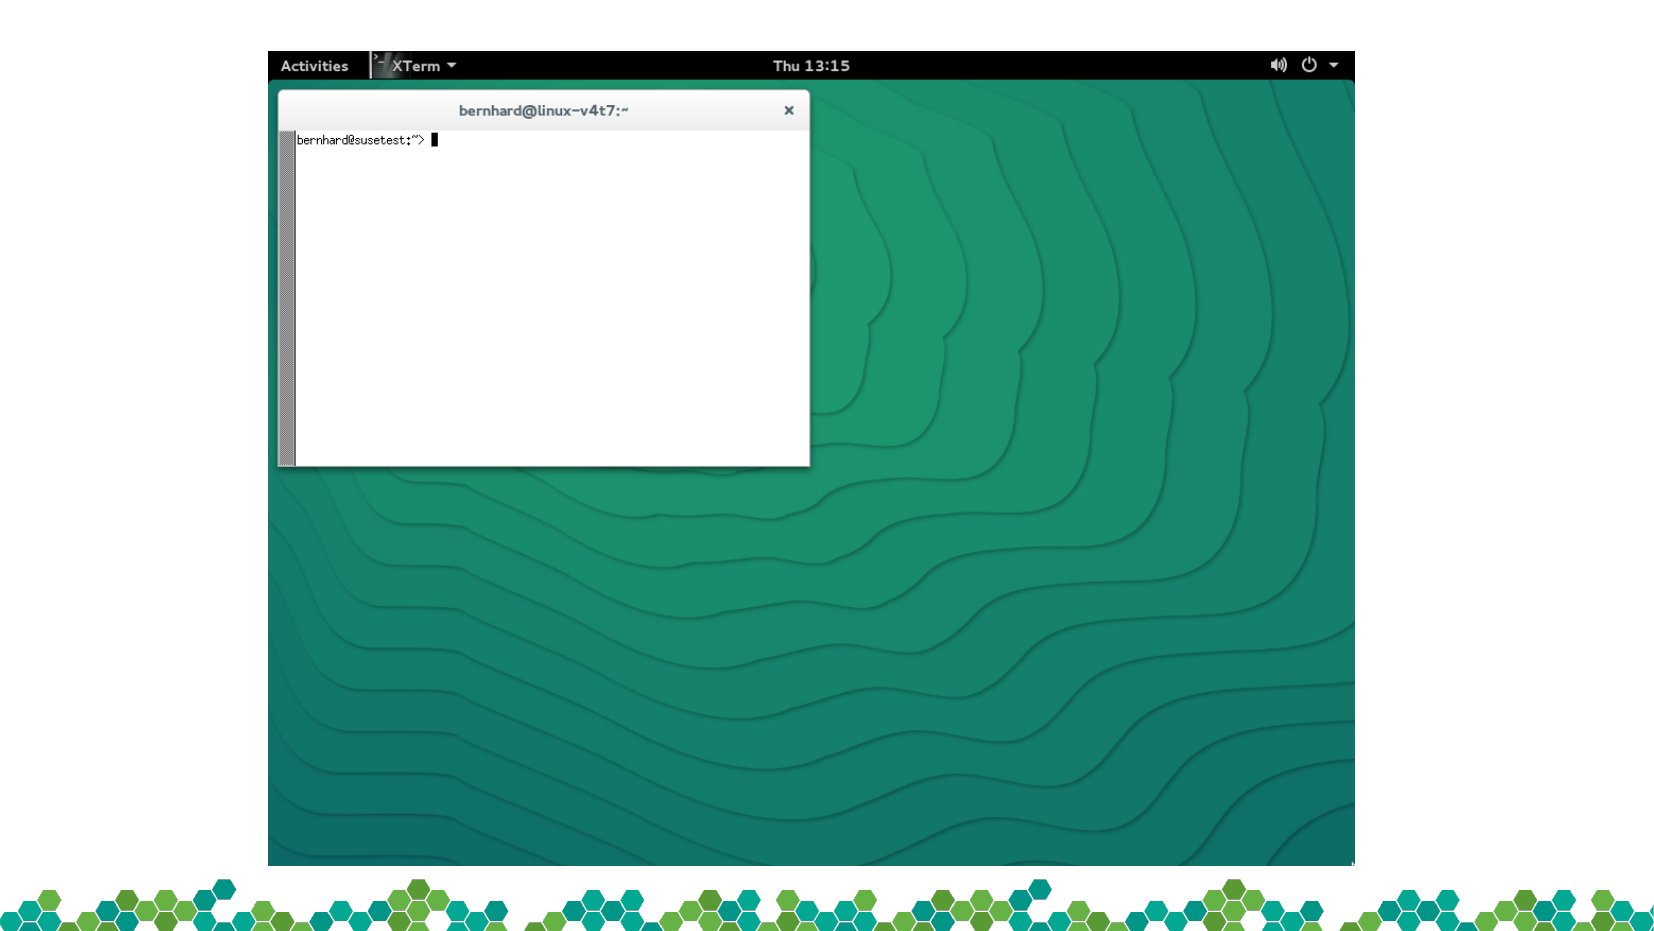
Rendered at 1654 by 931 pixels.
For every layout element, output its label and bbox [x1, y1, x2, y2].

picture [268, 51, 1355, 866]
picture [0, 871, 1654, 931]
